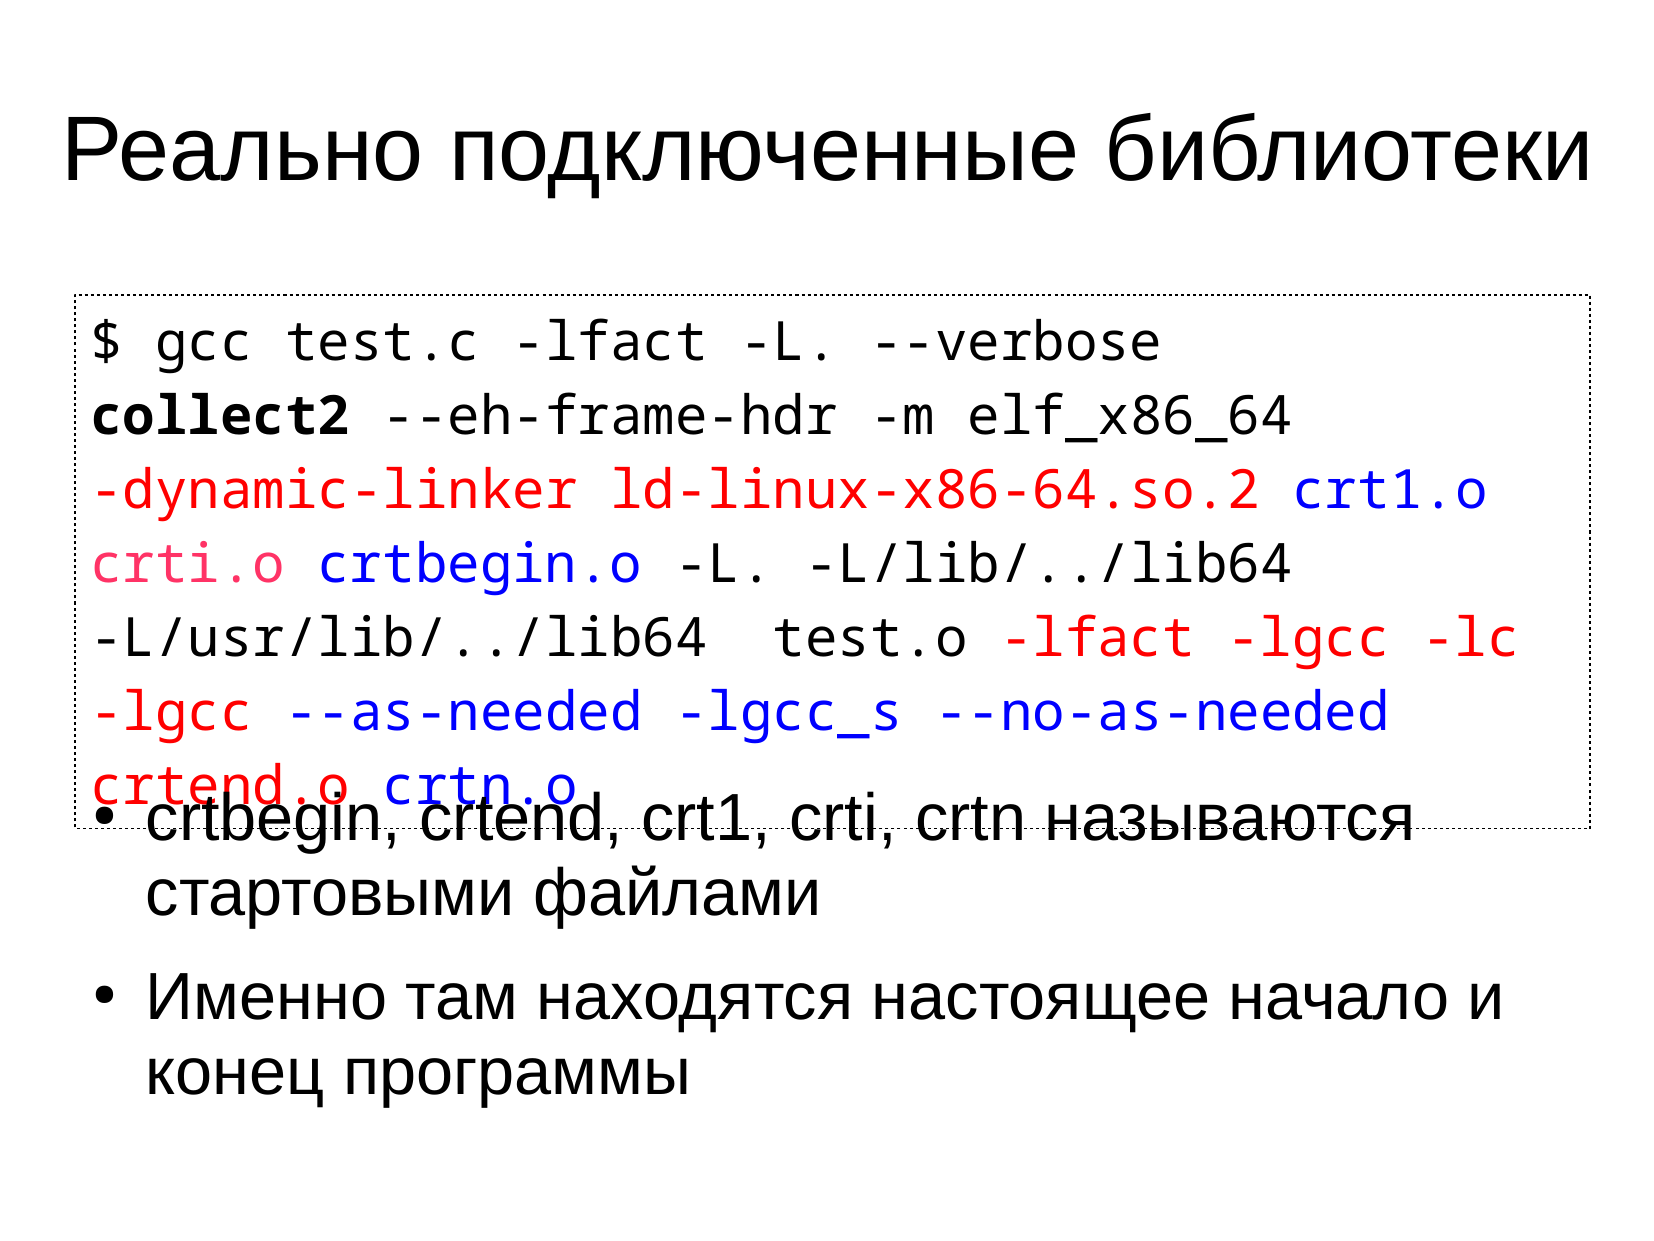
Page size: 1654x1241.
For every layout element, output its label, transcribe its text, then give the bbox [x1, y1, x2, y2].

text_box $ gcc test.c -lfact -L. --verbose collect2 --eh-frame-hdr -m elf_x86_64 -dynamic-linker ld-linux-x86-64.so.2 crt1.o crti.o crtbegin.o -L. -L/lib/../lib64 -L/usr/lib/../lib64 test.o -lfact -lgcc -lc -lgcc --as-needed -lgcc_s --no-as-needed crtend.o crtn.o [75, 294, 1591, 745]
list crtbegin, crtend, crt1, crti, crtn называются стартовыми файлами Именно там находятся настоящее начало и конец программы [75, 780, 1564, 1171]
title Реально подключенные библиотеки [52, 45, 1606, 253]
